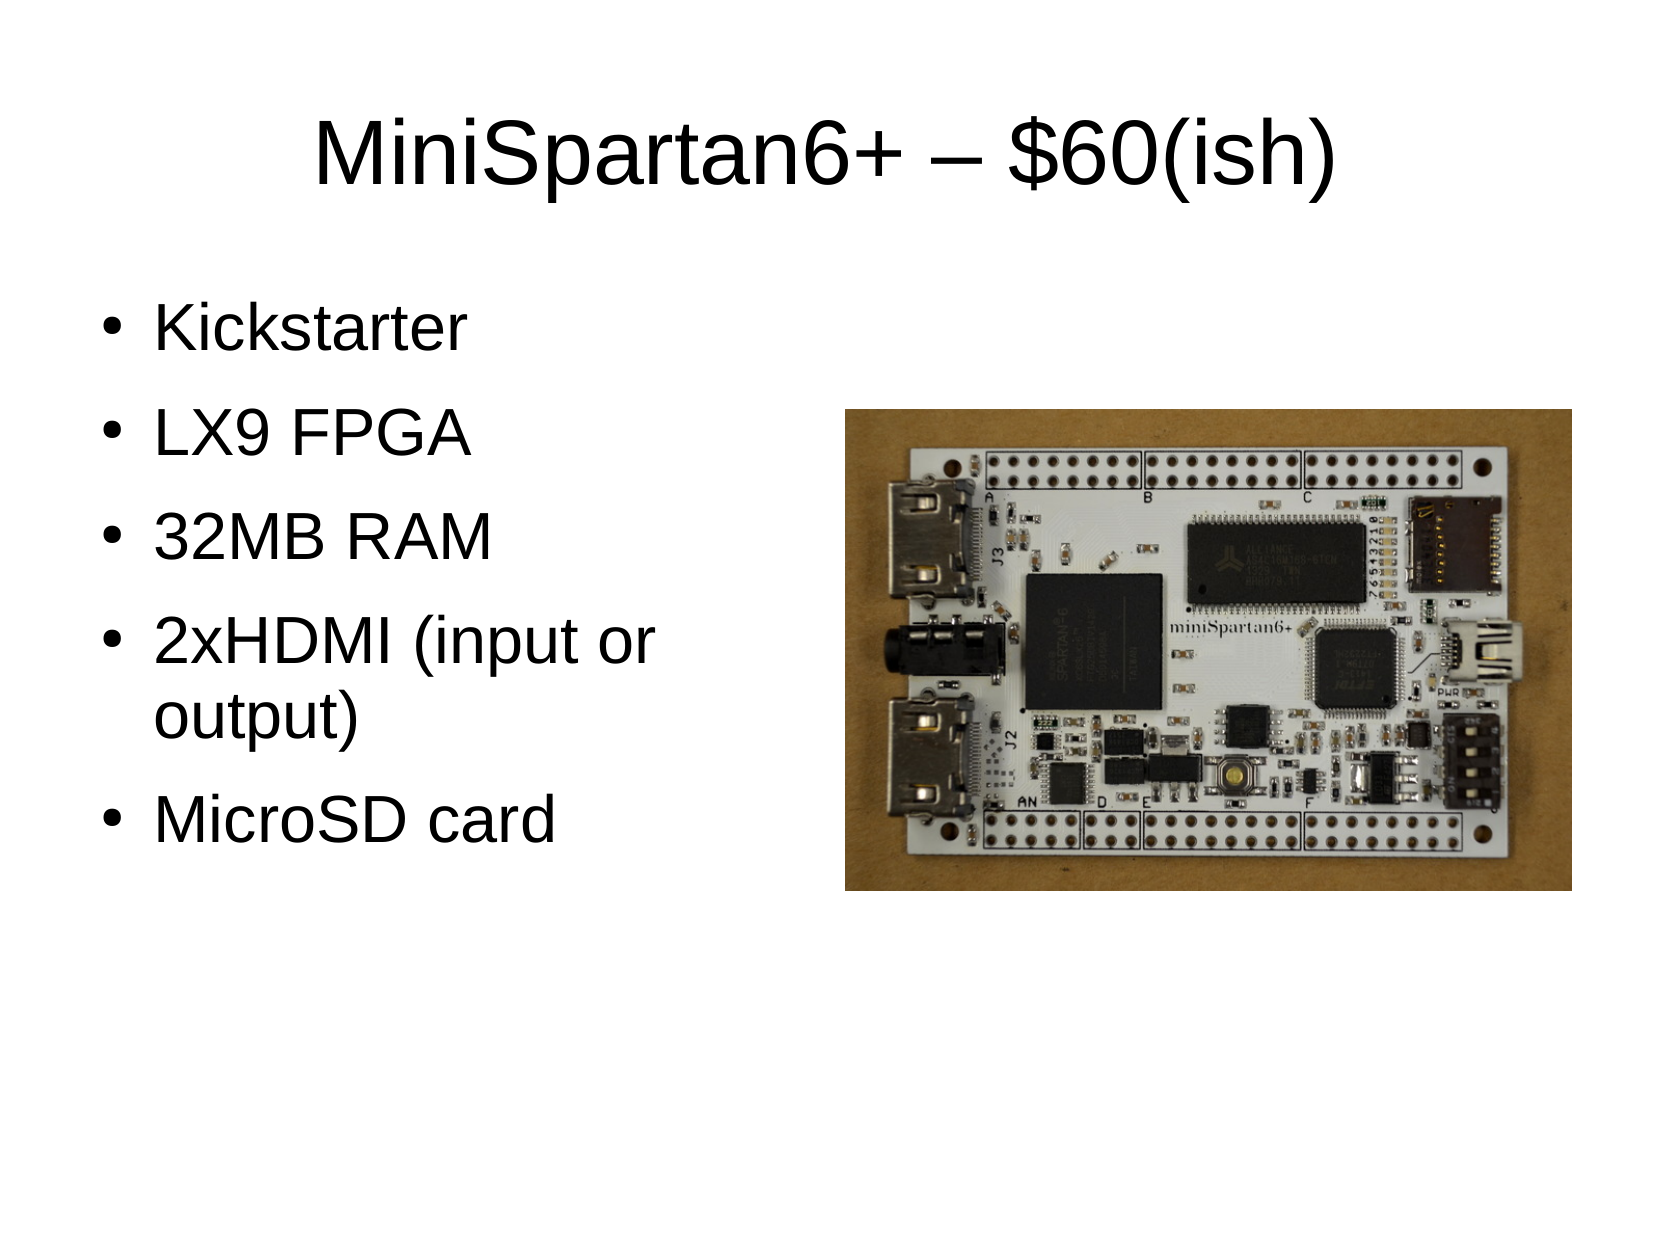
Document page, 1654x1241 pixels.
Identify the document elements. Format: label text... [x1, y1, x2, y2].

picture [845, 409, 1572, 891]
title MiniSpartan6+ – $60(ish) [82, 49, 1571, 257]
list Kickstarter LX9 FPGA 32MB RAM 2xHDMI (input or output) MicroSD card [82, 290, 809, 1010]
